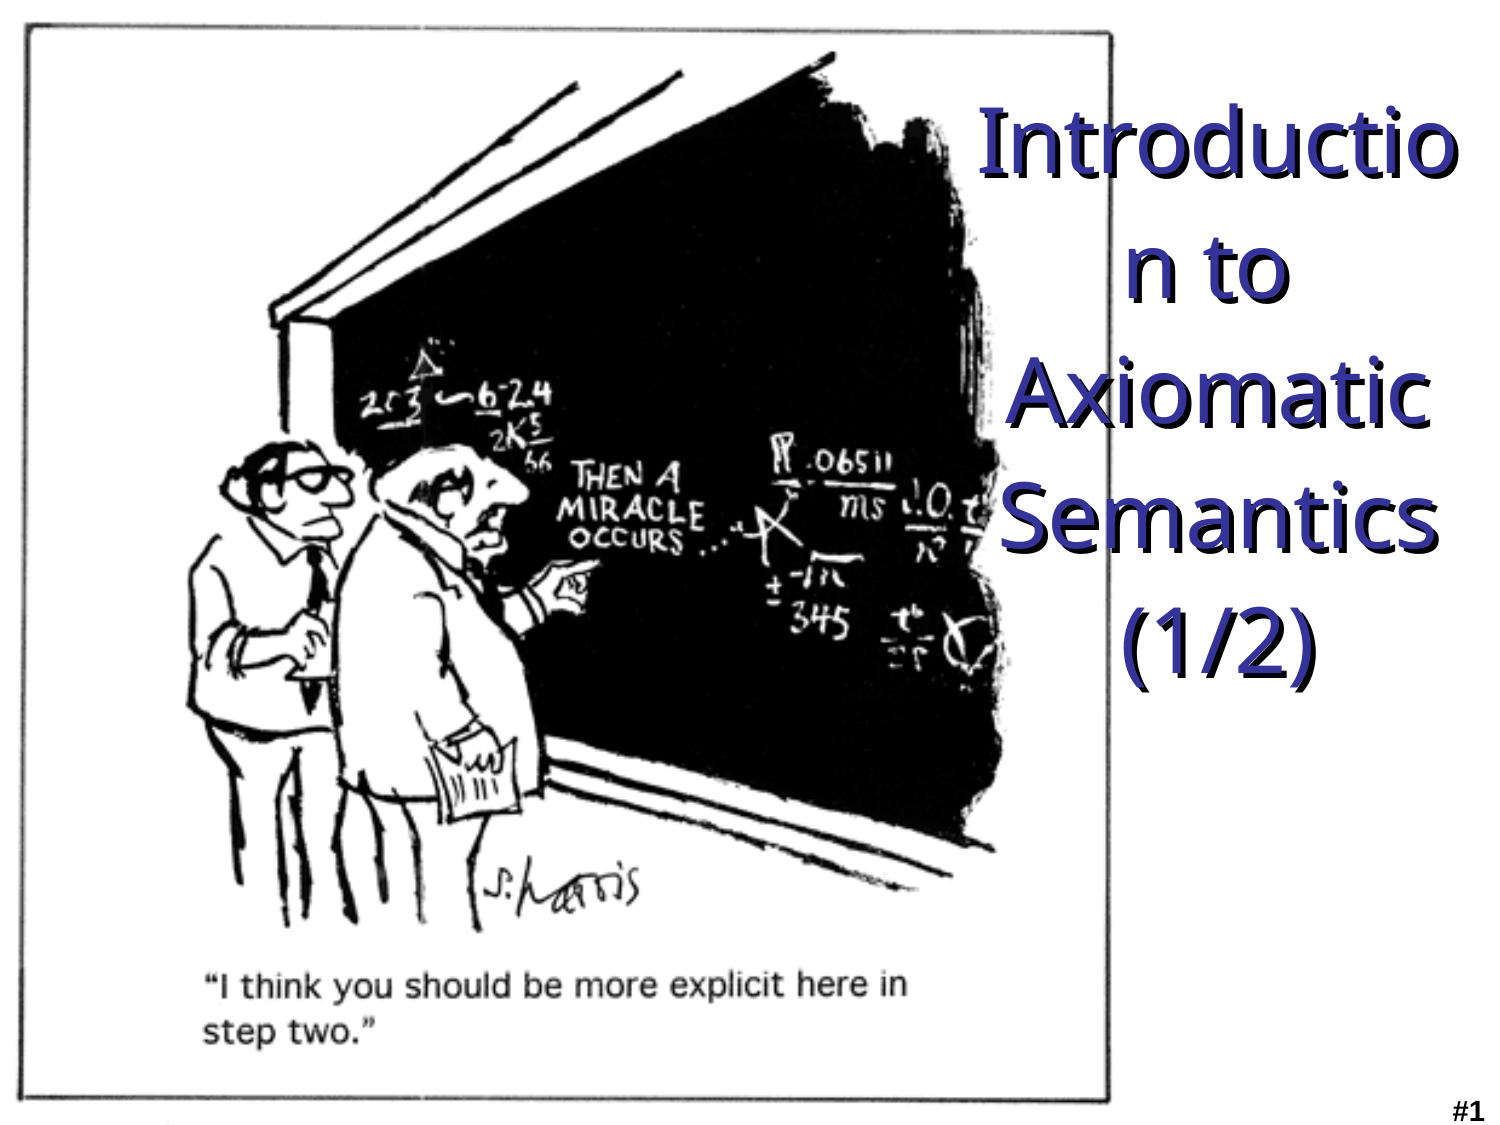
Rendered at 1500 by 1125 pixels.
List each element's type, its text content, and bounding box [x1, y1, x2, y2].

picture [0, 0, 1126, 1125]
title Introduction to Axiomatic Semantics (1/2) [936, 113, 1500, 663]
